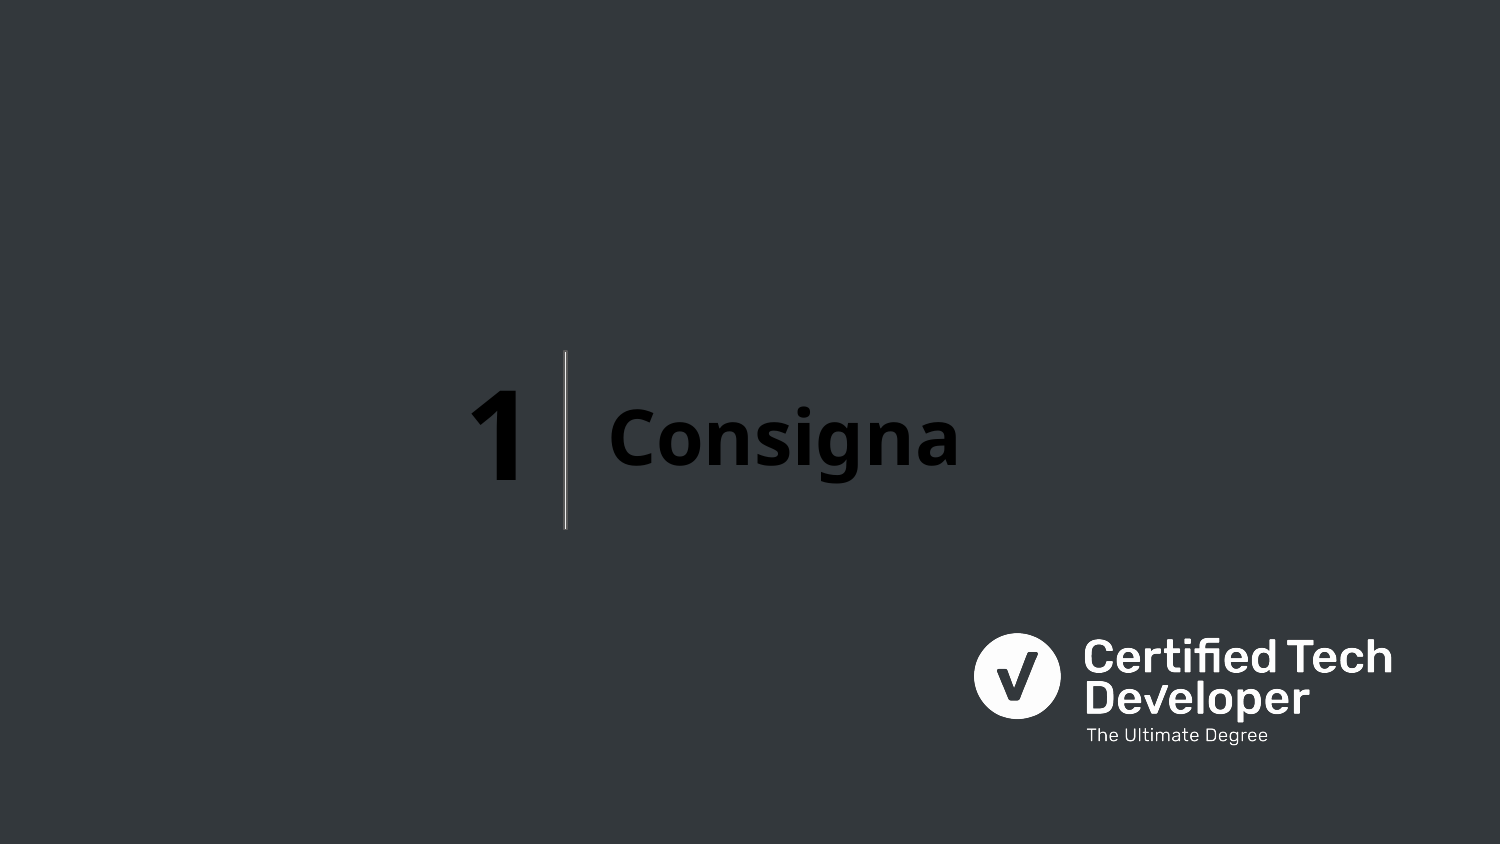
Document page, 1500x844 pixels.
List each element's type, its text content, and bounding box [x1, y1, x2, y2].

text_box 1 [449, 360, 540, 521]
text_box [563, 351, 567, 530]
picture [966, 594, 1405, 778]
text_box Consigna [592, 245, 1139, 636]
